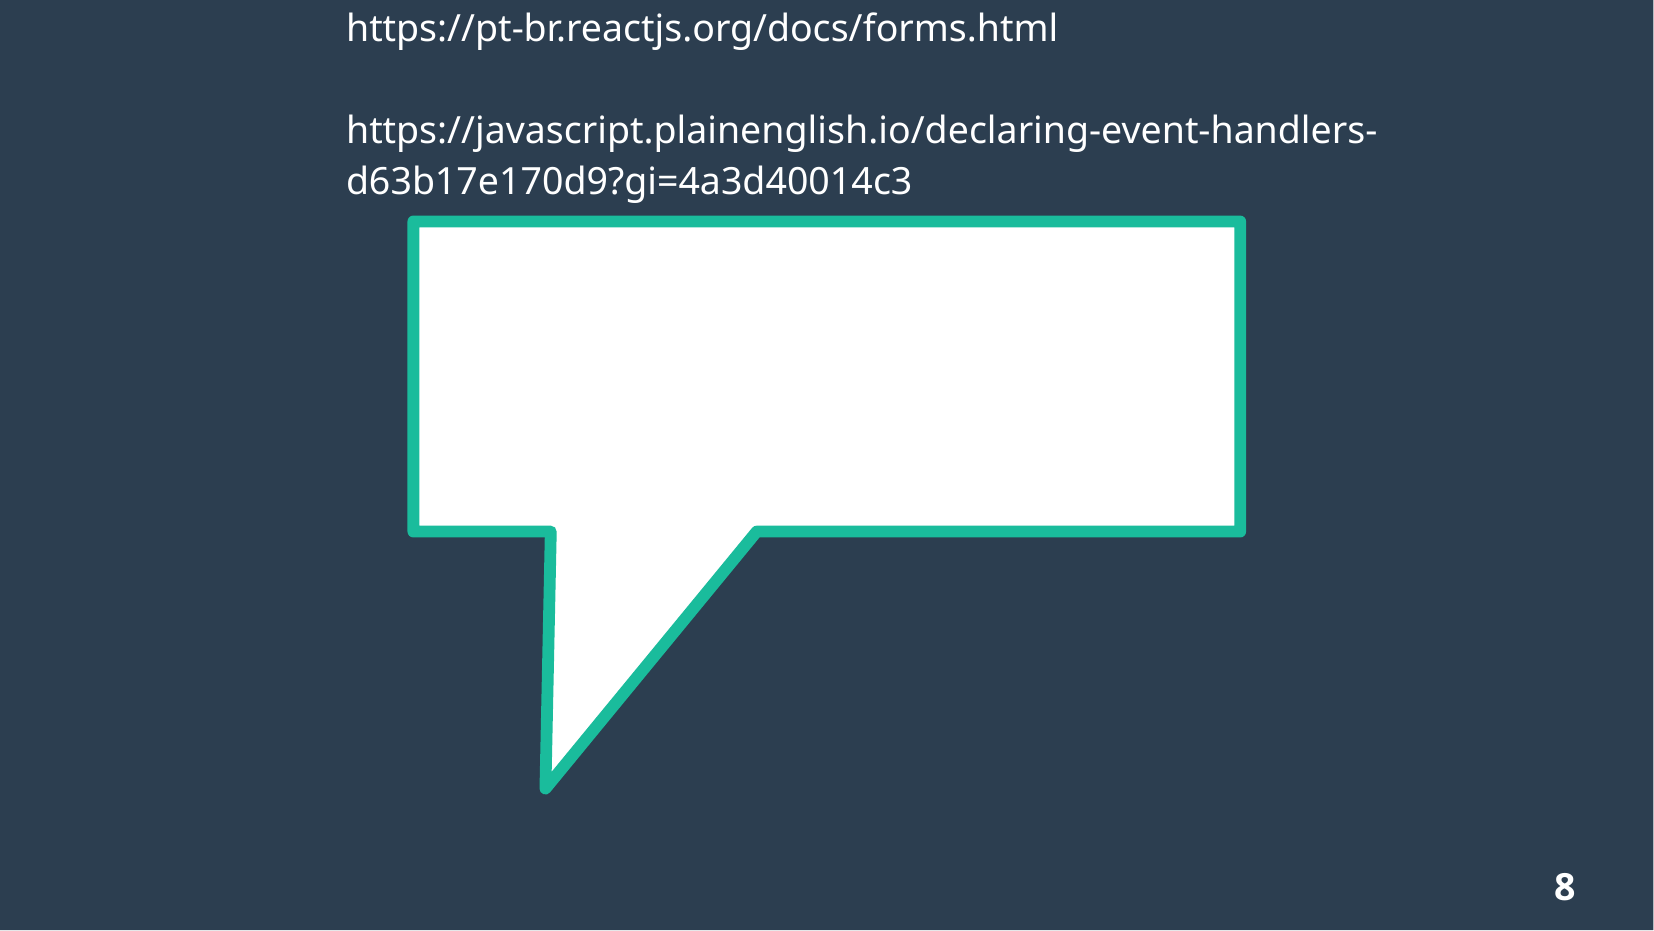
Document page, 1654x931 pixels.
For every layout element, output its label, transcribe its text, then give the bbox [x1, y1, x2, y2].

title https://pt-br.reactjs.org/docs/forms.html https://javascript.plainenglish.io/declaring-event-handlers-d63b17e170d9?gi=4a3d40014c3 [212, 0, 1512, 237]
